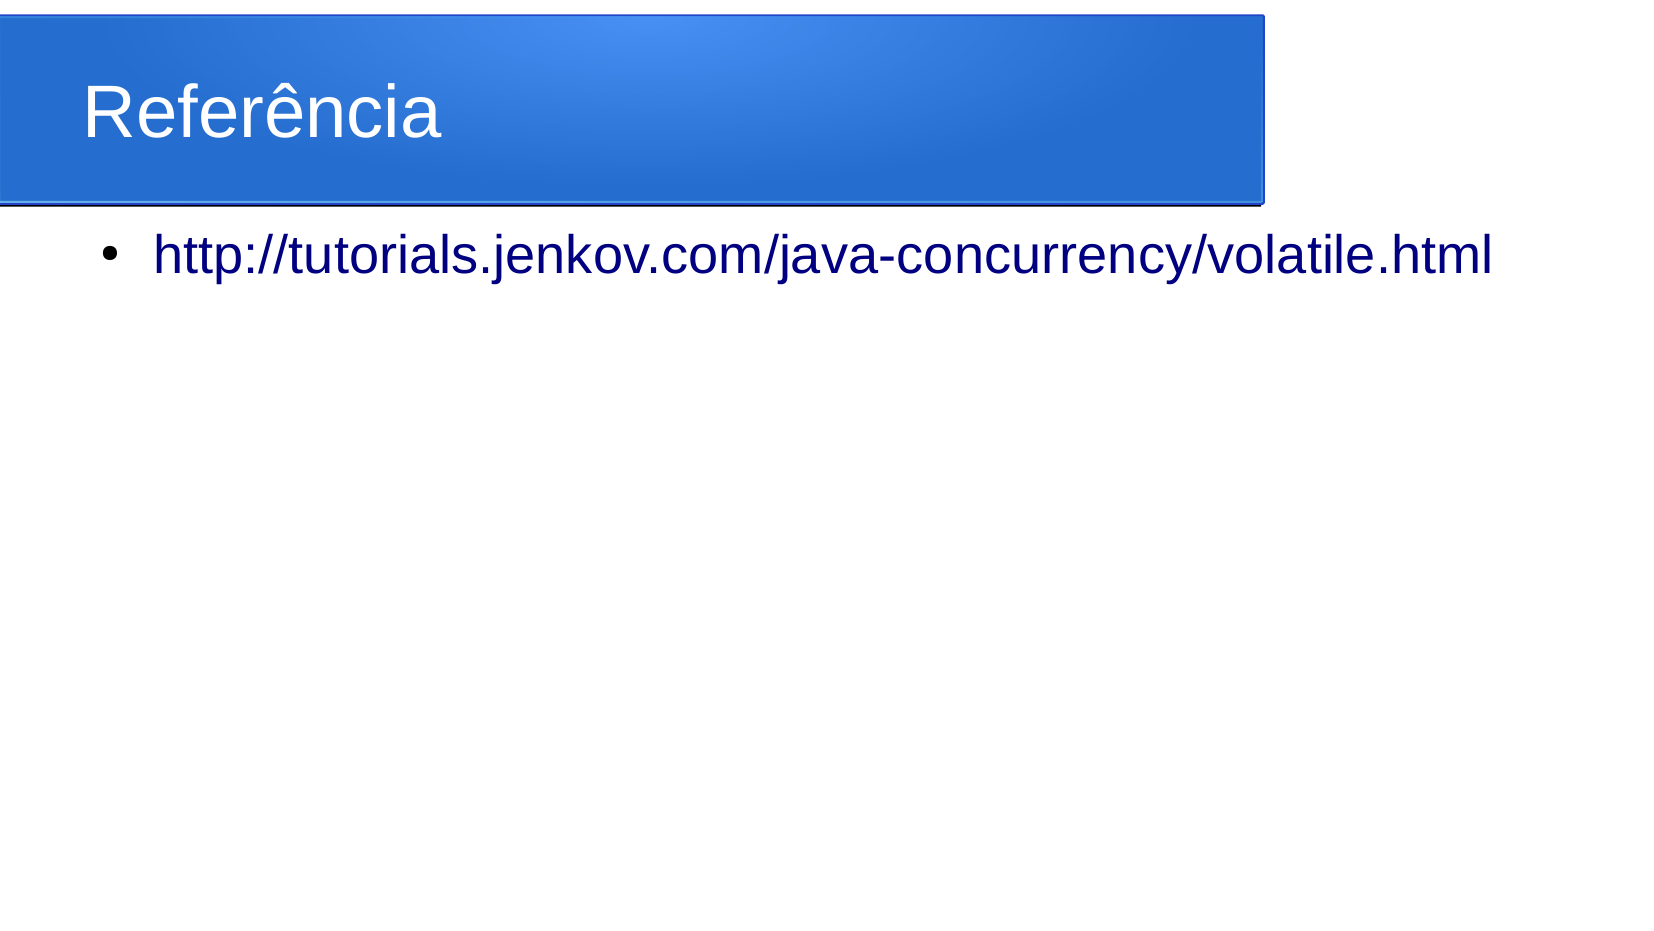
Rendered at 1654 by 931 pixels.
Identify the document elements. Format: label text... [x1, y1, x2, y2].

title Referência [82, 35, 1235, 189]
list http://tutorials.jenkov.com/java-concurrency/volatile.html [82, 224, 1571, 764]
